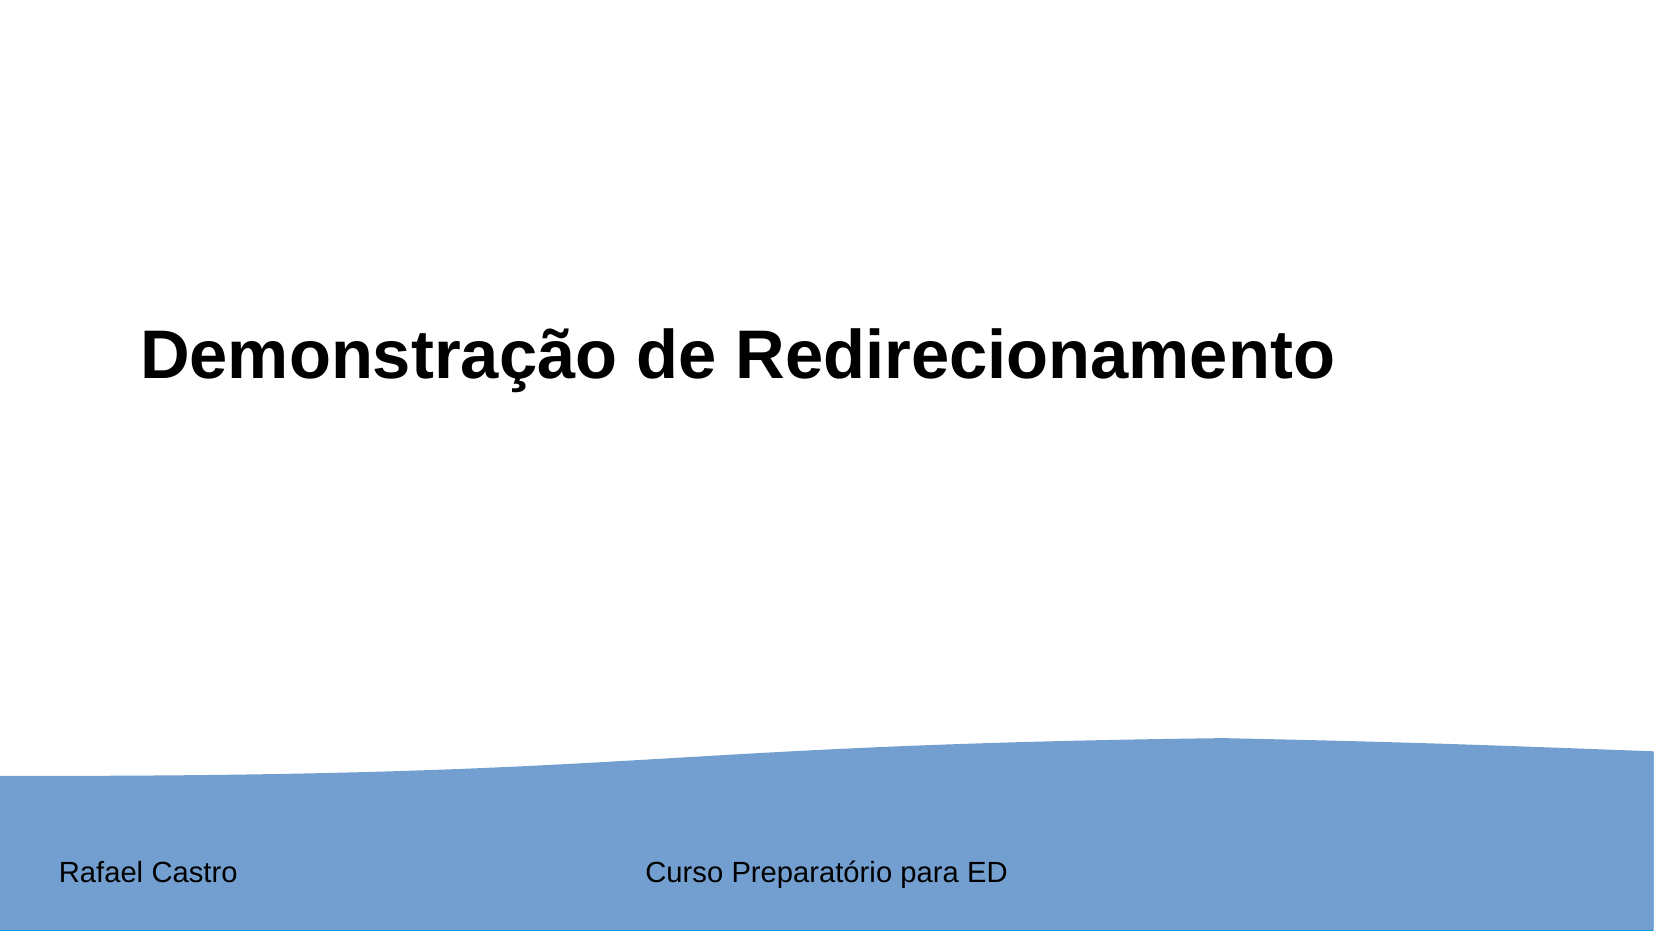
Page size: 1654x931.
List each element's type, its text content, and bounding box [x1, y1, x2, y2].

title Demonstração de Redirecionamento [0, 265, 1477, 443]
